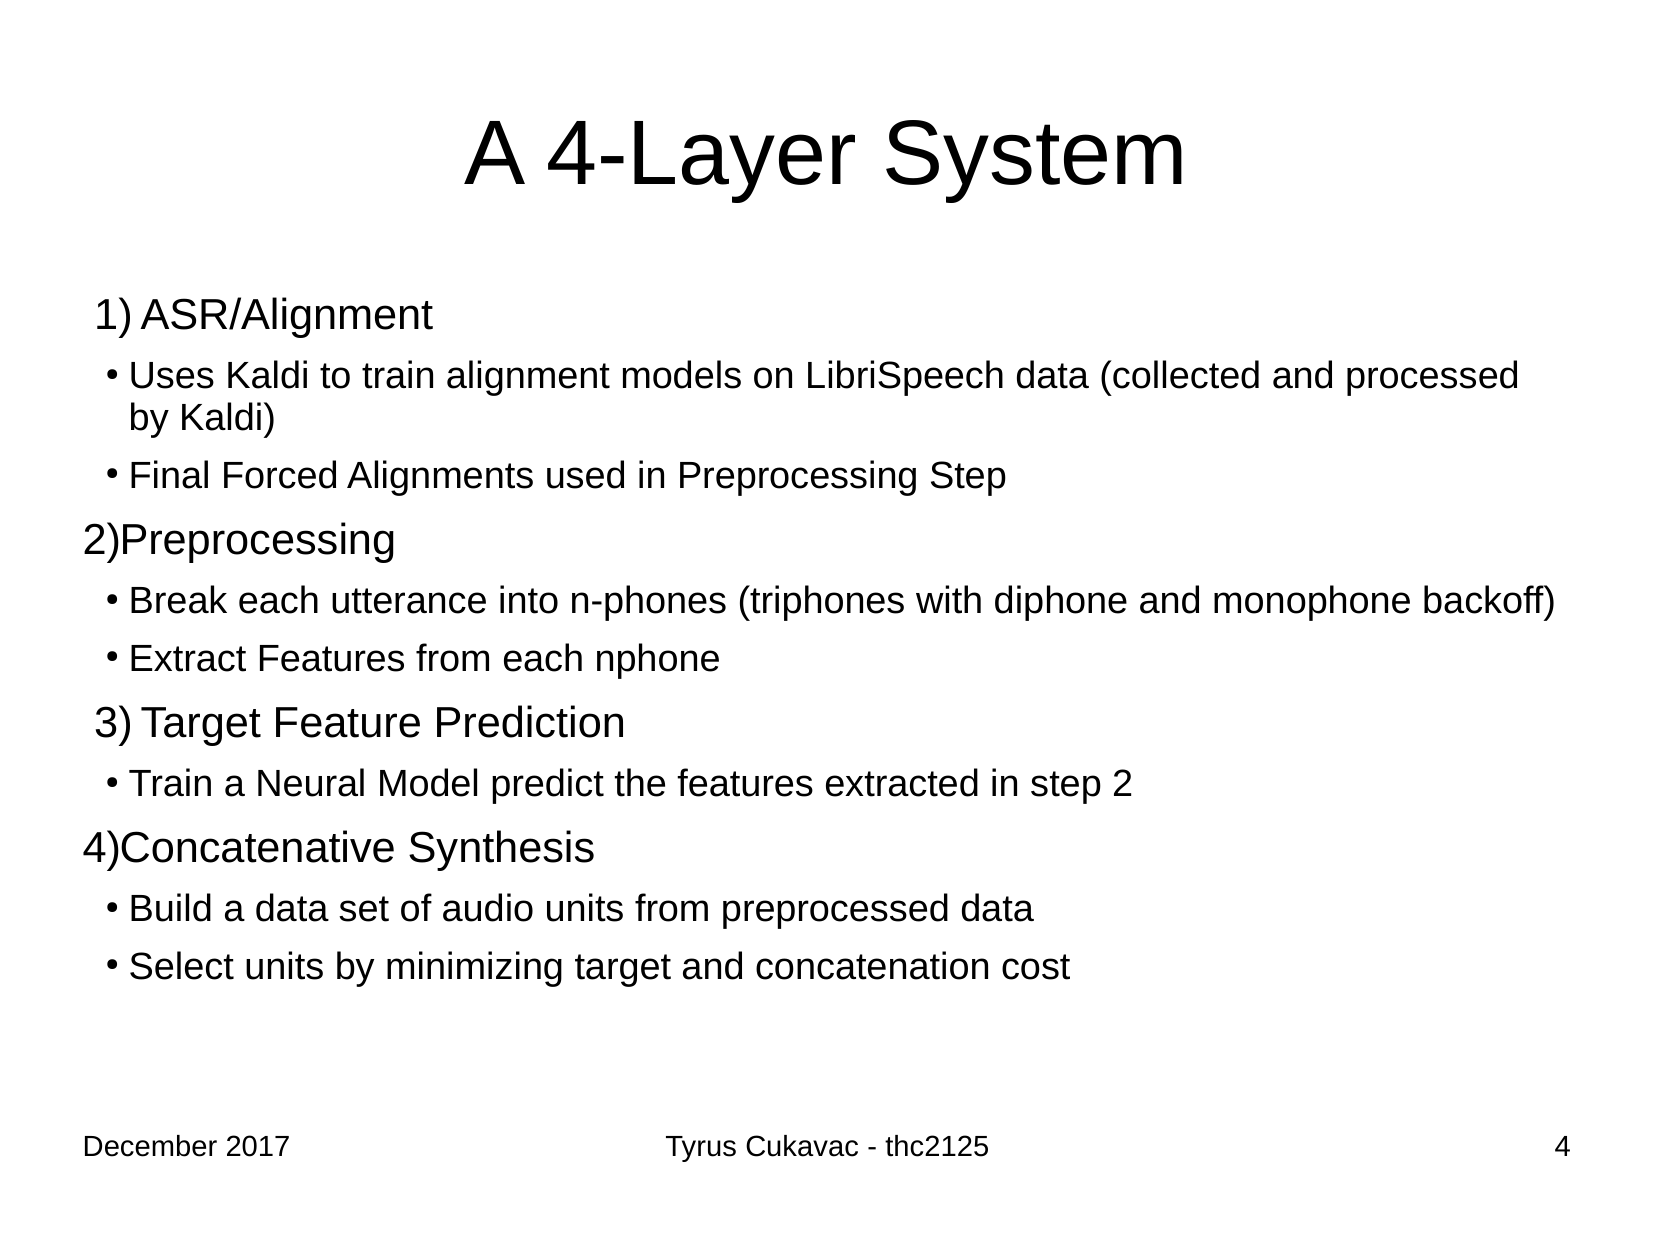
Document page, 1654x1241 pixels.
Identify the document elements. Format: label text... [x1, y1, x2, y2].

list ASR/Alignment Uses Kaldi to train alignment models on LibriSpeech data (collected and processed by Kaldi) Final Forced Alignments used in Preprocessing Step Preprocessing Break each utterance into n-phones (triphones with diphone and monophone backoff) Extract Features from each nphone Target Feature Prediction Train a Neural Model predict the features extracted in step 2 Concatenative Synthesis Build a data set of audio units from preprocessed data Select units by minimizing target and concatenation cost [82, 290, 1571, 1010]
title A 4-Layer System [82, 49, 1571, 257]
